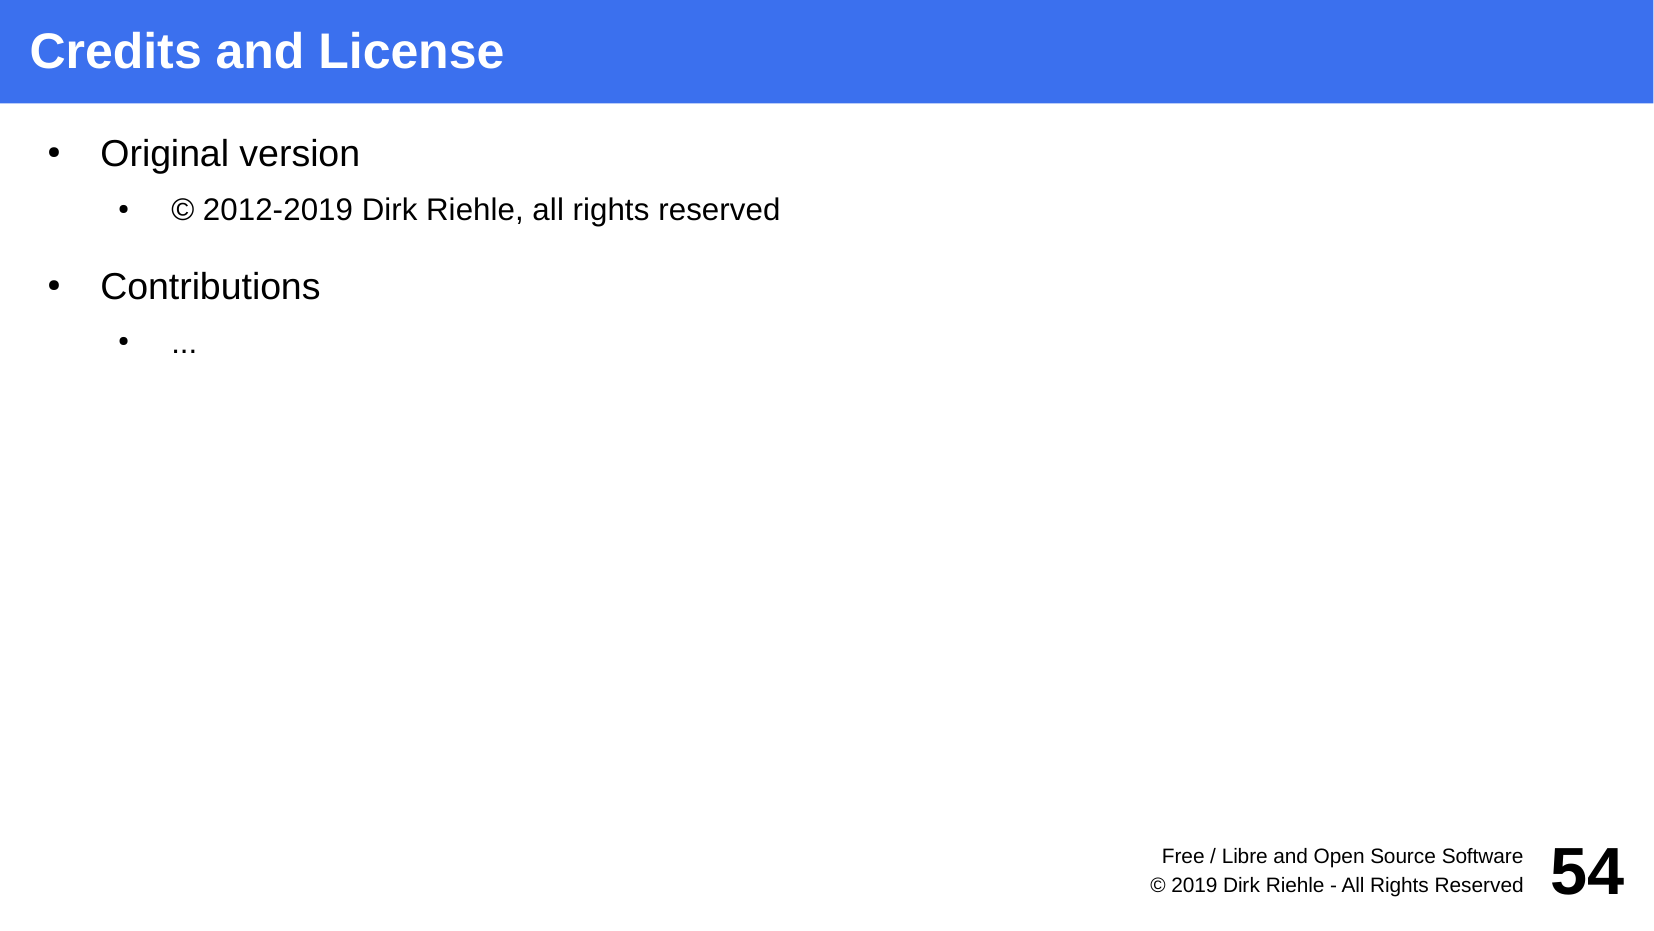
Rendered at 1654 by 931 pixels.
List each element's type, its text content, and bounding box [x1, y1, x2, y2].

list Original version © 2012-2019 Dirk Riehle, all rights reserved Contributions ... [29, 132, 1625, 813]
title Credits and License [0, 0, 1654, 104]
